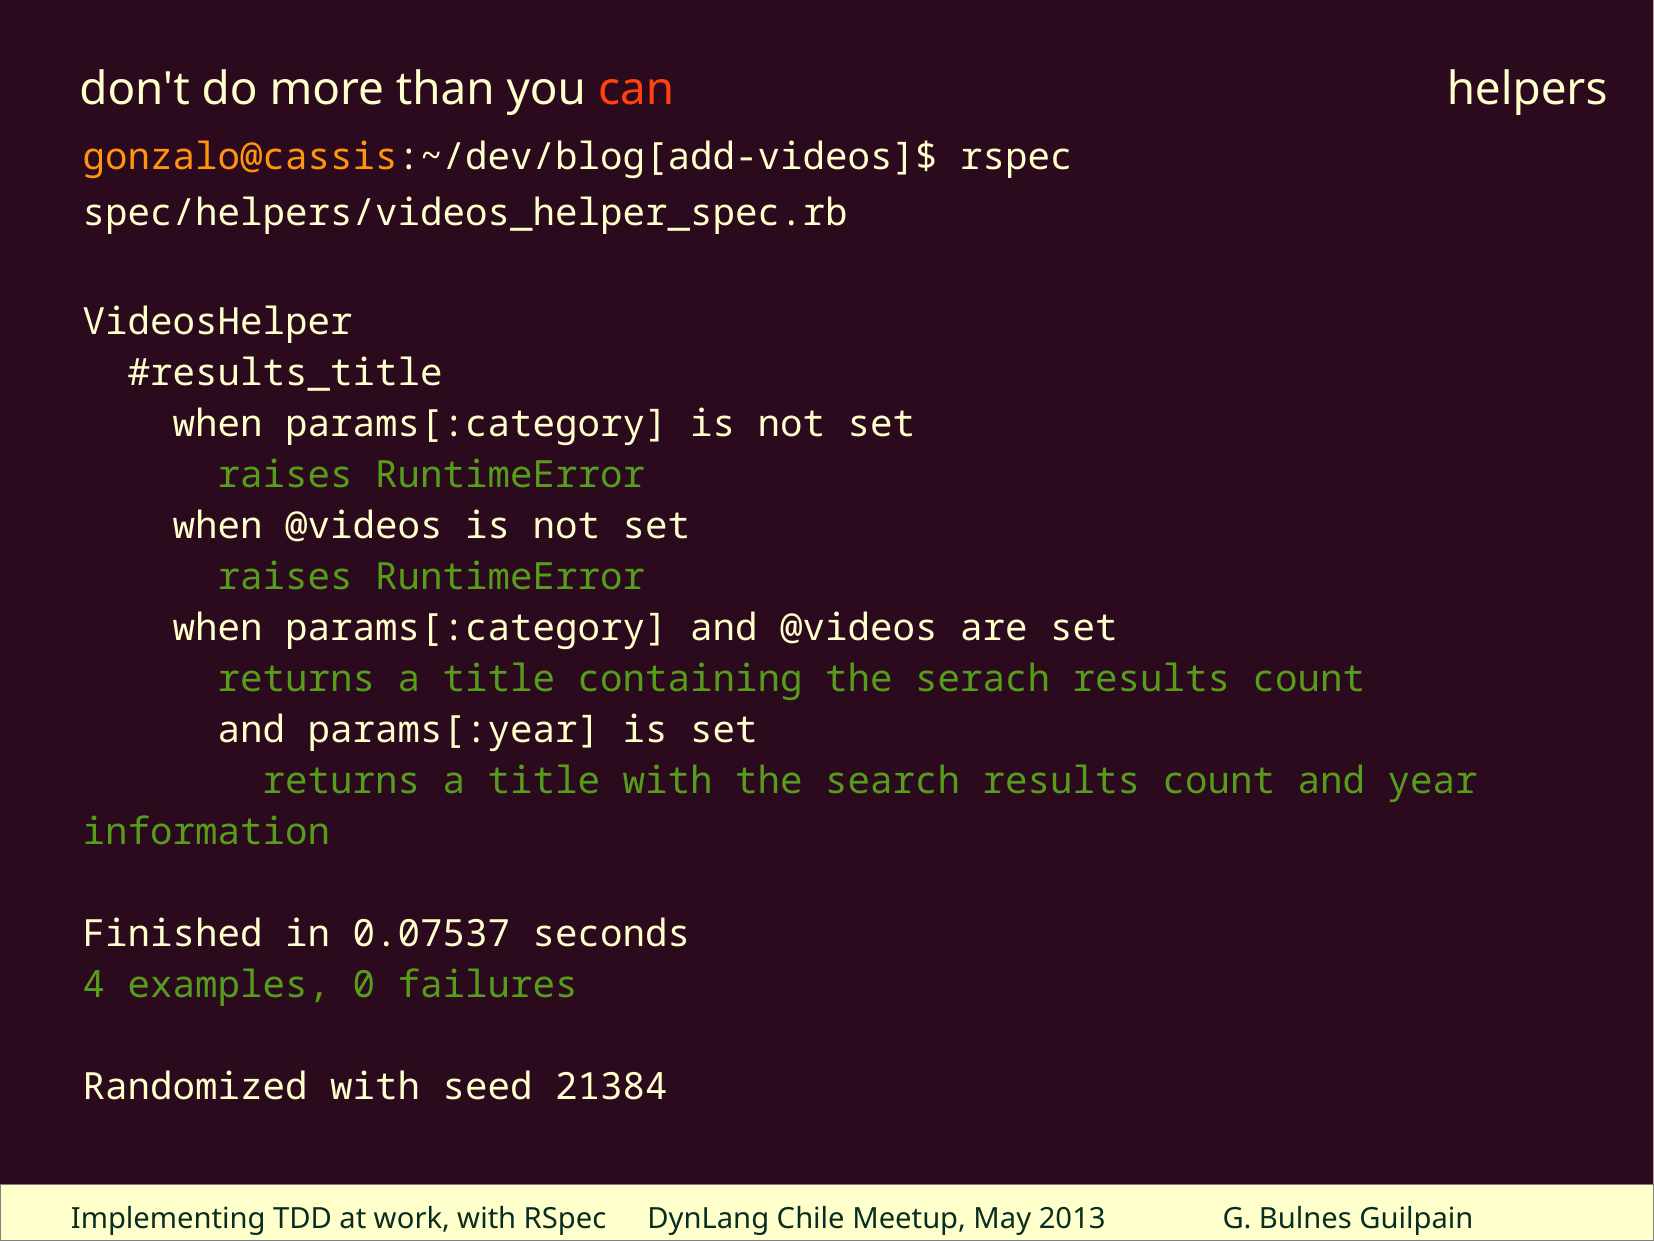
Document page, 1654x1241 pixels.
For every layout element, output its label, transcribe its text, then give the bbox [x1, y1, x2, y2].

text_box DynLang Chile Meetup, May 2013 [632, 1190, 1021, 1239]
text_box don't do more than you can [64, 48, 556, 115]
text_box helpers [1432, 48, 1587, 115]
text_box Implementing TDD at work, with RSpec [56, 1190, 506, 1239]
text_box G. Bulnes Guilpain [1207, 1190, 1435, 1239]
text_box [0, 1184, 1654, 1241]
subtitle gonzalo@cassis:~/dev/blog[add-videos]$ rspec spec/helpers/videos_helper_spec.rb VideosHelper #results_title when params[:category] is not set raises RuntimeError when @videos is not set raises RuntimeError when params[:category] and @videos are set returns a title containing the serach results count and params[:year] is set returns a title with the search results count and year information Finished in 0.07537 seconds 4 examples, 0 failures Randomized with seed 21384 [82, 59, 1571, 1181]
